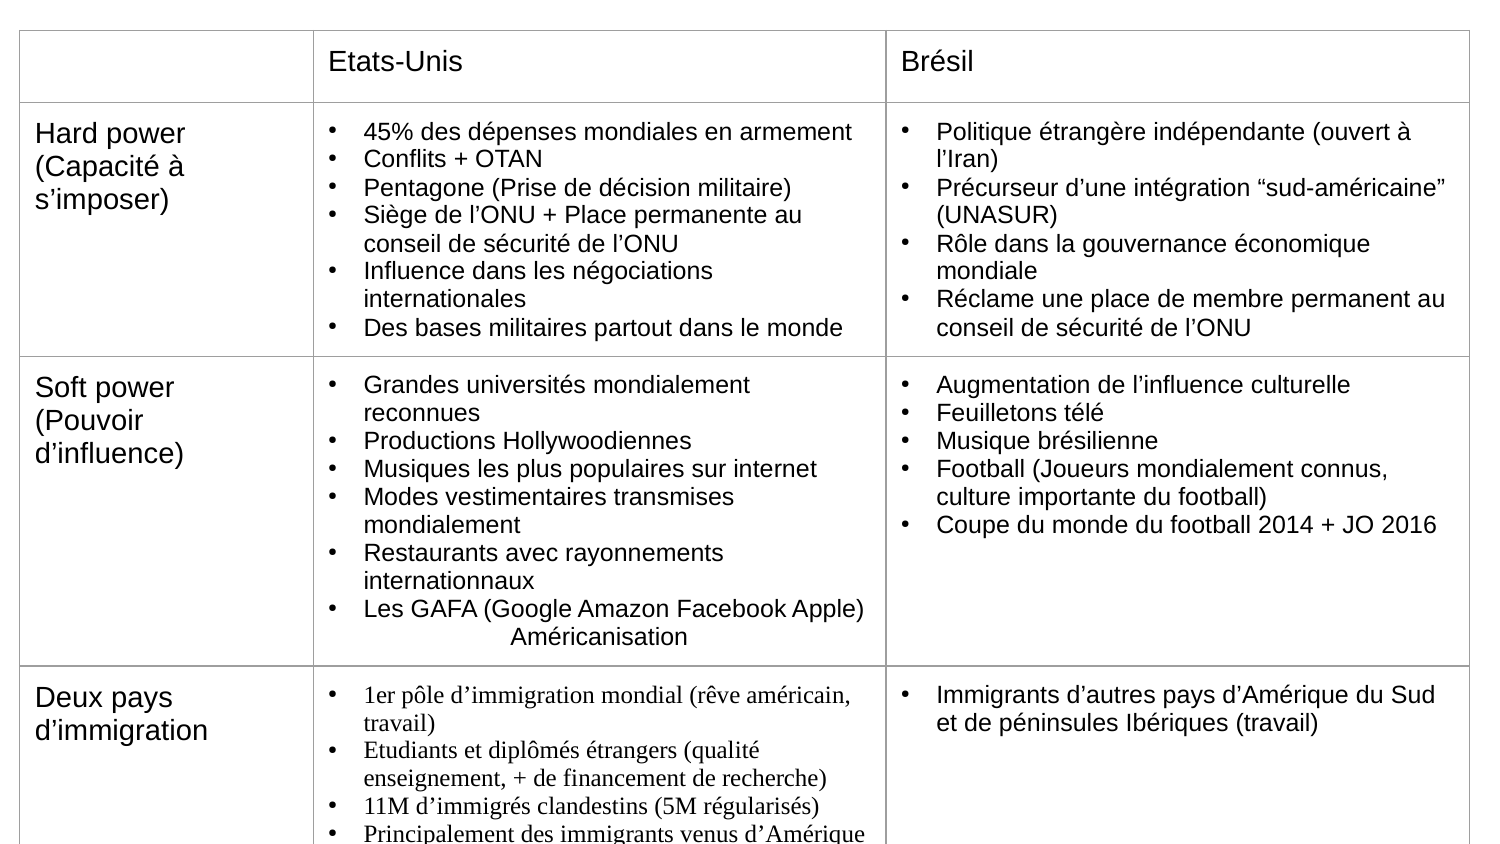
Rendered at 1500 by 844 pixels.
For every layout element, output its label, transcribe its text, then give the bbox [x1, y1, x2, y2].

table_cell 45% des dépenses mondiales en armement Conflits + OTAN Pentagone (Prise de décision militaire) Siège de l’ONU + Place permanente au conseil de sécurité de l’ONU Influence dans les négociations internationales Des bases militaires partout dans le monde [314, 103, 885, 356]
table_cell Politique étrangère indépendante (ouvert à l’Iran) Précurseur d’une intégration “sud-américaine” (UNASUR) Rôle dans la gouvernance économique mondiale Réclame une place de membre permanent au conseil de sécurité de l’ONU [887, 103, 1469, 356]
table_cell Soft power (Pouvoir d’influence) [20, 357, 313, 665]
table_cell Hard power (Capacité à s’imposer) [20, 103, 313, 356]
table_header Brésil [887, 31, 1469, 102]
table_cell Augmentation de l’influence culturelle Feuilletons télé Musique brésilienne Football (Joueurs mondialement connus, culture importante du football) Coupe du monde du football 2014 + JO 2016 [887, 357, 1469, 665]
table_cell Grandes universités mondialement reconnues Productions Hollywoodiennes Musiques les plus populaires sur internet Modes vestimentaires transmises mondialement Restaurants avec rayonnements internationnaux Les GAFA (Google Amazon Facebook Apple) Américanisation [314, 357, 885, 665]
table_cell 1er pôle d’immigration mondial (rêve américain, travail) Etudiants et diplômés étrangers (qualité enseignement, + de financement de recherche) 11M d’immigrés clandestins (5M régularisés) Principalement des immigrants venus d’Amérique du Sud [314, 667, 885, 844]
table_header Etats-Unis [314, 31, 885, 102]
table_cell Deux pays d’immigration [20, 667, 313, 844]
table_cell Immigrants d’autres pays d’Amérique du Sud et de péninsules Ibériques (travail) [887, 667, 1469, 844]
table_header [20, 31, 313, 102]
